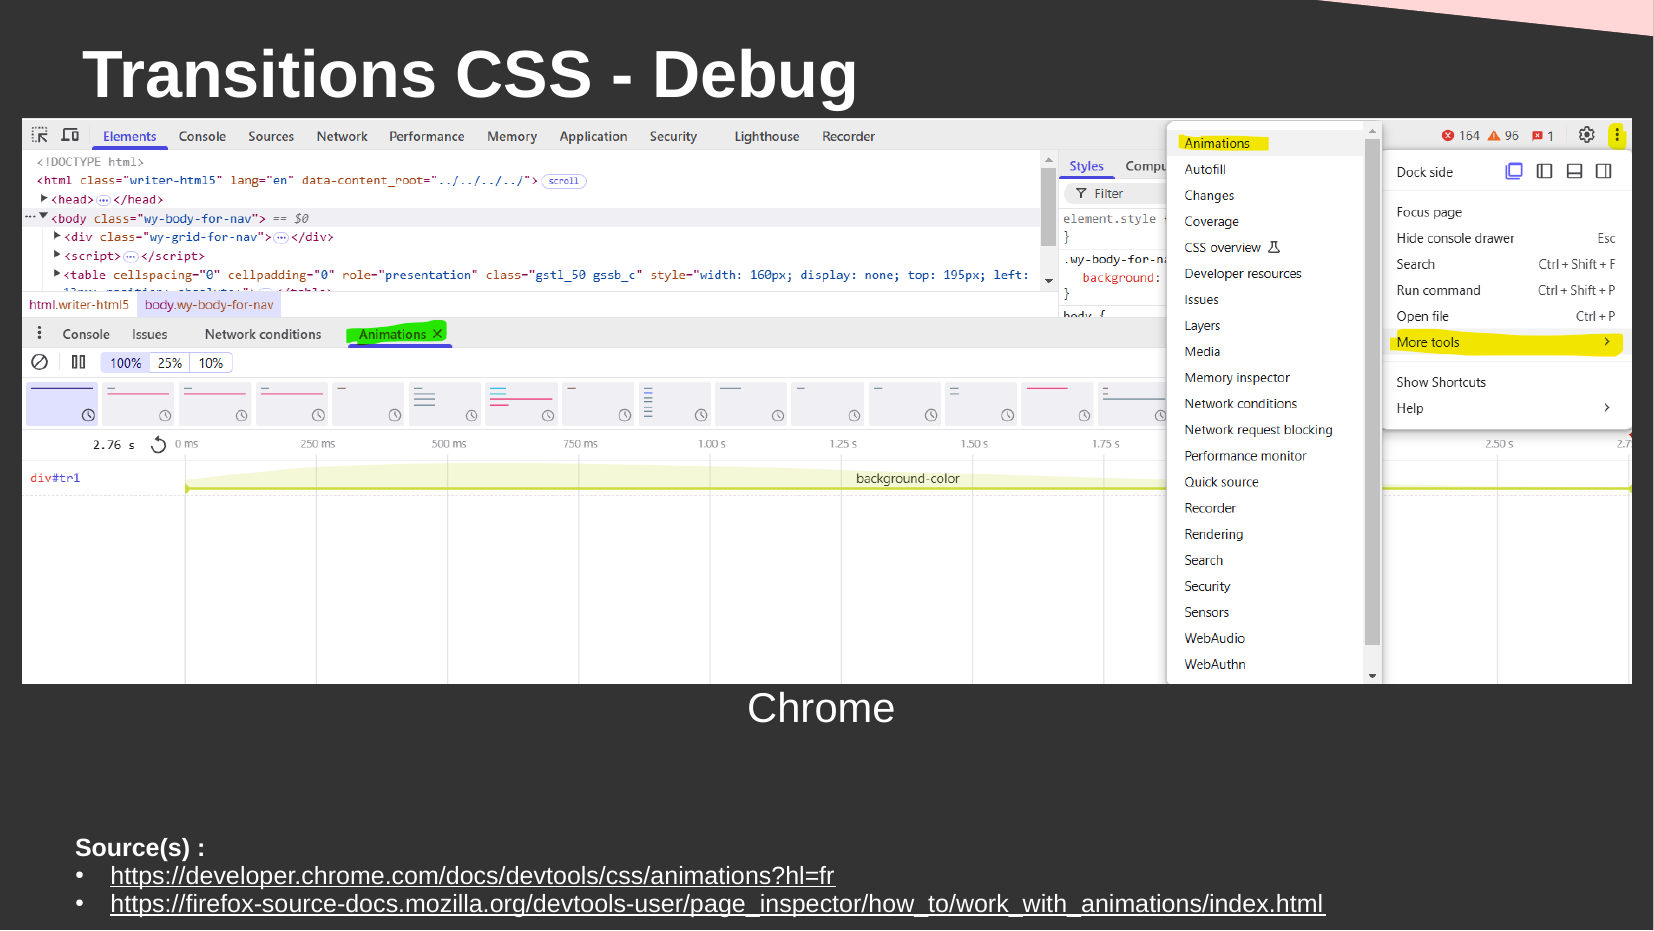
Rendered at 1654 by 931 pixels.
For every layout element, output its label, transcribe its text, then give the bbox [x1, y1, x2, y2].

text_box Chrome [12, 677, 1630, 740]
text_box [1317, 0, 1654, 37]
picture [22, 118, 1632, 684]
text_box Source(s) : https://developer.chrome.com/docs/devtools/css/animations?hl=fr https://firefox-source-docs.mozilla.org/devtools-user/page_inspector/how_to/work_with_animations/index.html [60, 826, 1546, 926]
title Transitions CSS - Debug [82, 37, 1571, 114]
